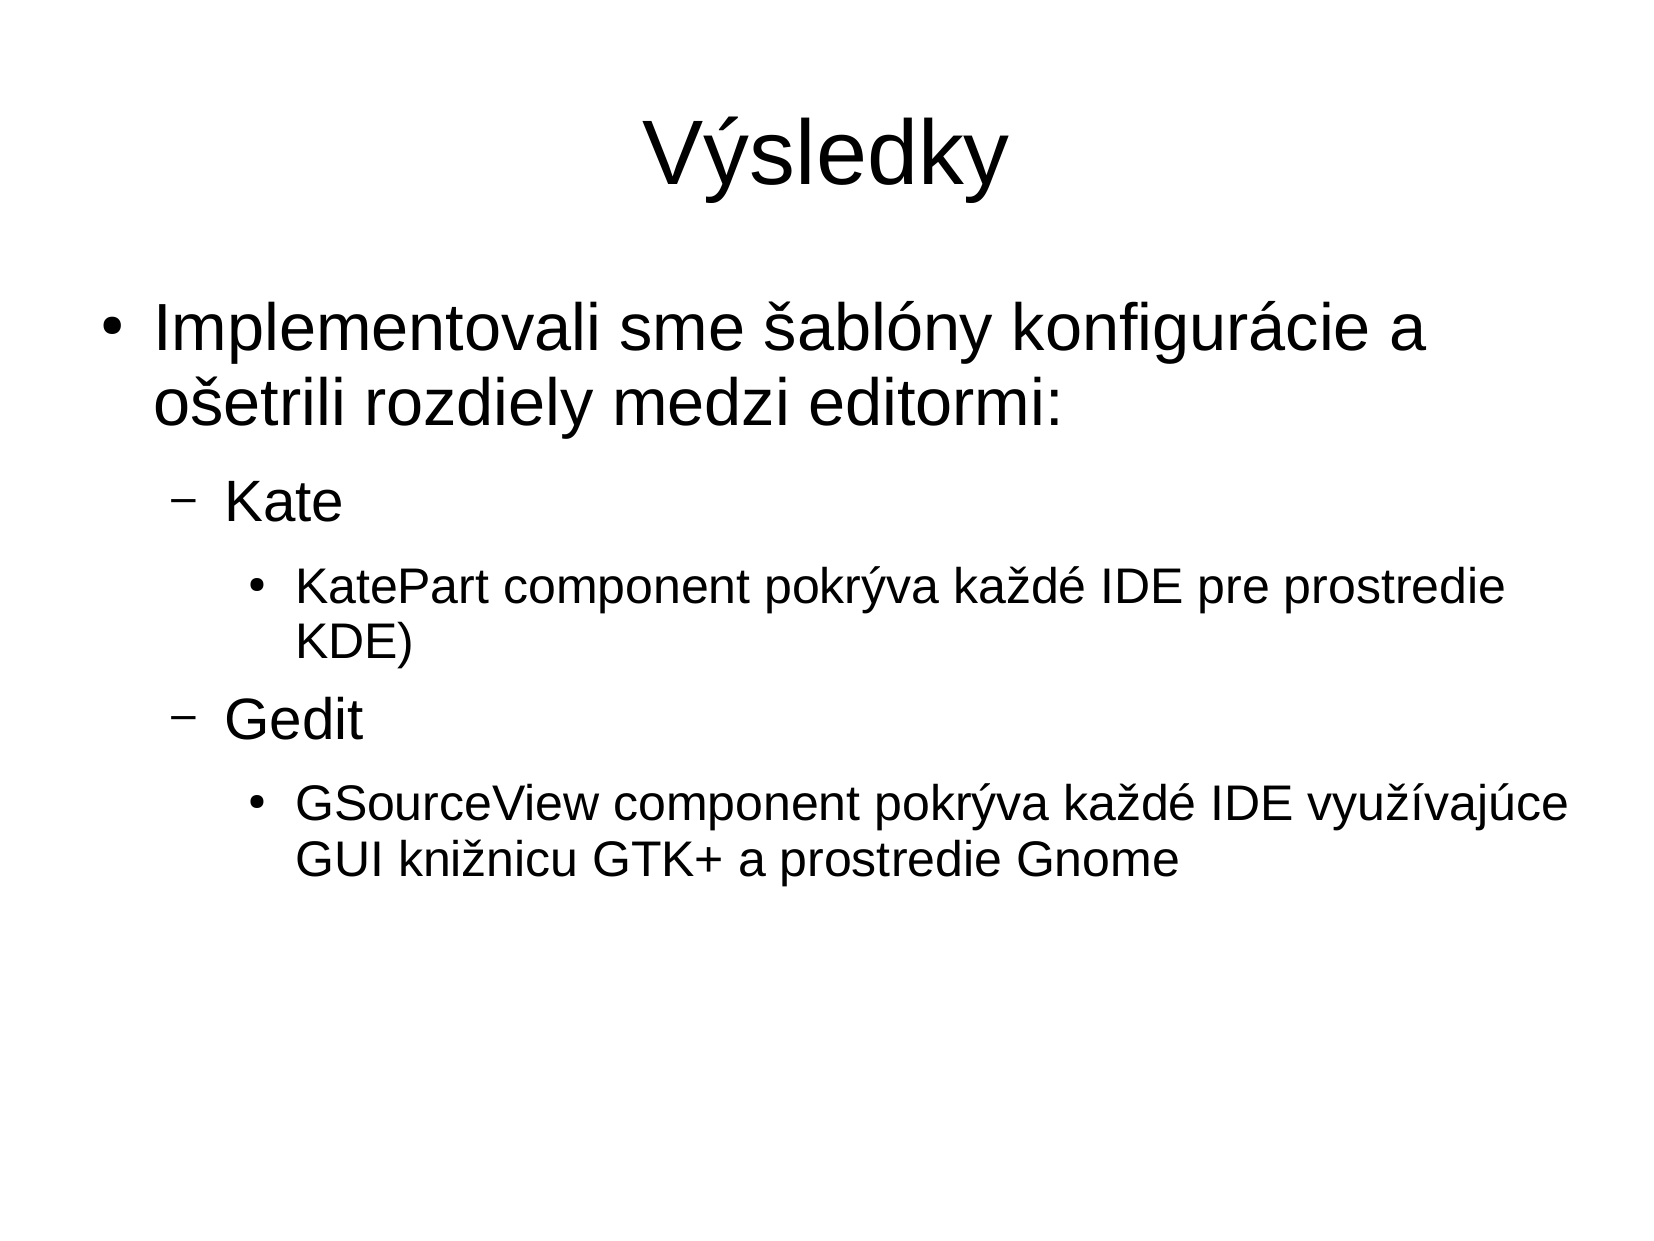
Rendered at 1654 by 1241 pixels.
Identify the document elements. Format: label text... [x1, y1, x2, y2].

title Výsledky [82, 49, 1571, 257]
list Implementovali sme šablóny konfigurácie a ošetrili rozdiely medzi editormi: Kate KatePart component pokrýva každé IDE pre prostredie KDE) Gedit GSourceView component pokrýva každé IDE využívajúce GUI knižnicu GTK+ a prostredie Gnome [82, 290, 1571, 1010]
